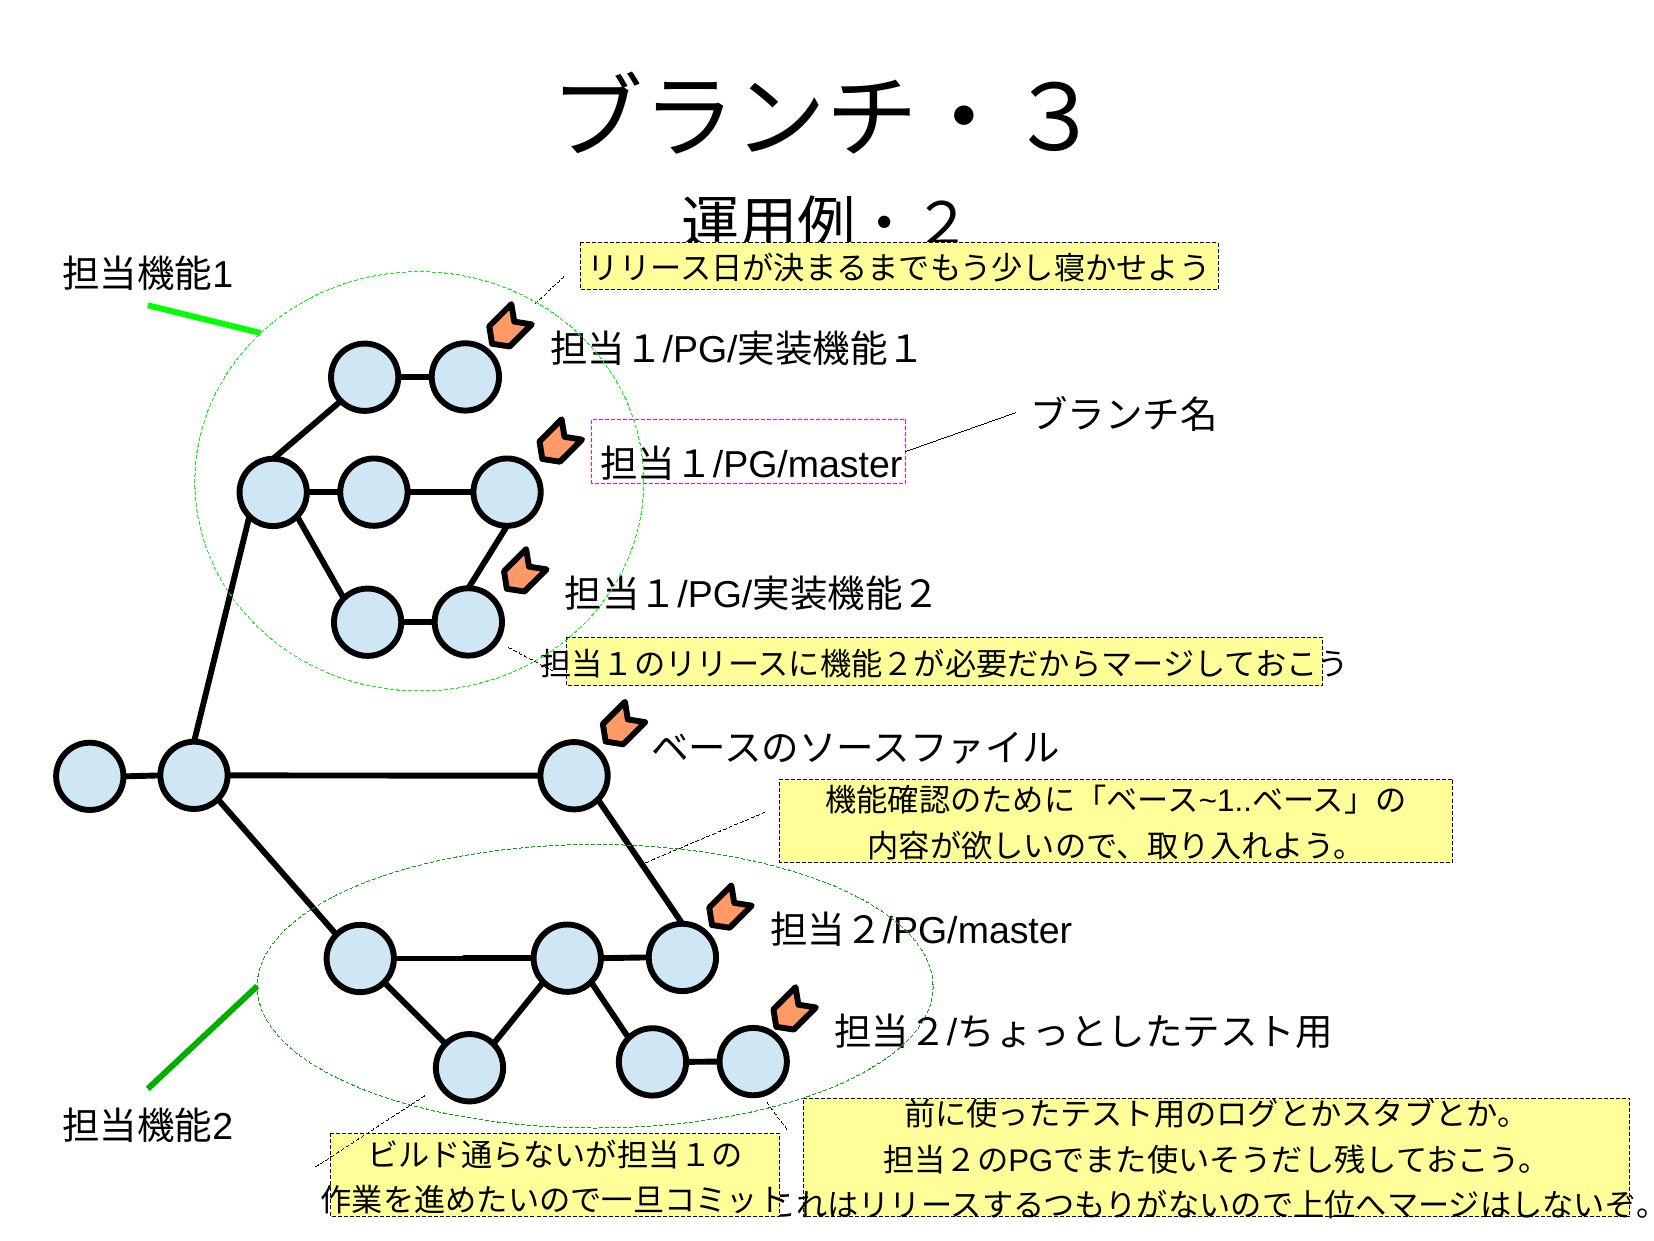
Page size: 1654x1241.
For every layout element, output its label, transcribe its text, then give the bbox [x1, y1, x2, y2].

text_box [773, 987, 816, 1030]
text_box 担当２/ちょっとしたテスト用 [819, 994, 1272, 1052]
text_box [326, 924, 394, 993]
text_box [473, 458, 541, 526]
text_box 担当１/PG/実装機能２ [550, 556, 932, 614]
text_box [489, 304, 532, 347]
text_box [160, 741, 228, 809]
text_box [333, 588, 402, 656]
text_box [434, 588, 503, 656]
text_box [709, 885, 752, 928]
text_box 前に使ったテスト用のログとかスタブとか。 担当２のPGでまた使いそうだし残しておこう。 これはリリースするつもりがないので上位へマージはしないぞ。 [803, 1098, 1630, 1217]
text_box 機能確認のために「ベース~1..ベース」の 内容が欲しいので、取り入れよう。 [780, 780, 1453, 862]
text_box [618, 1028, 686, 1096]
text_box 担当２/PG/master [755, 892, 1076, 950]
text_box 担当１/PG/実装機能１ [535, 311, 917, 369]
text_box [540, 742, 608, 810]
text_box [56, 742, 124, 811]
text_box [331, 343, 399, 411]
text_box [533, 924, 601, 992]
text_box [239, 458, 307, 527]
text_box 担当１/PG/master [585, 426, 906, 484]
text_box ブランチ名 [1015, 377, 1213, 431]
text_box [719, 1027, 787, 1096]
text_box [602, 701, 636, 745]
text_box リリース日が決まるまでもう少し寝かせよう [580, 242, 1218, 290]
text_box [539, 419, 583, 462]
text_box 担当機能2 [47, 1088, 249, 1146]
text_box [648, 923, 717, 992]
text_box ベースのソースファイル [636, 710, 1037, 763]
text_box [431, 343, 500, 411]
text_box [435, 1034, 504, 1102]
text_box 担当機能1 [47, 236, 249, 294]
title ブランチ・３ 運用例・２ [82, 49, 1571, 257]
text_box 担当１のリリースに機能２が必要だからマージしておこう [567, 638, 1323, 685]
text_box [340, 458, 408, 526]
text_box ビルド通らないが担当１の 作業を進めたいので一旦コミット [315, 1095, 780, 1217]
text_box [504, 549, 547, 592]
